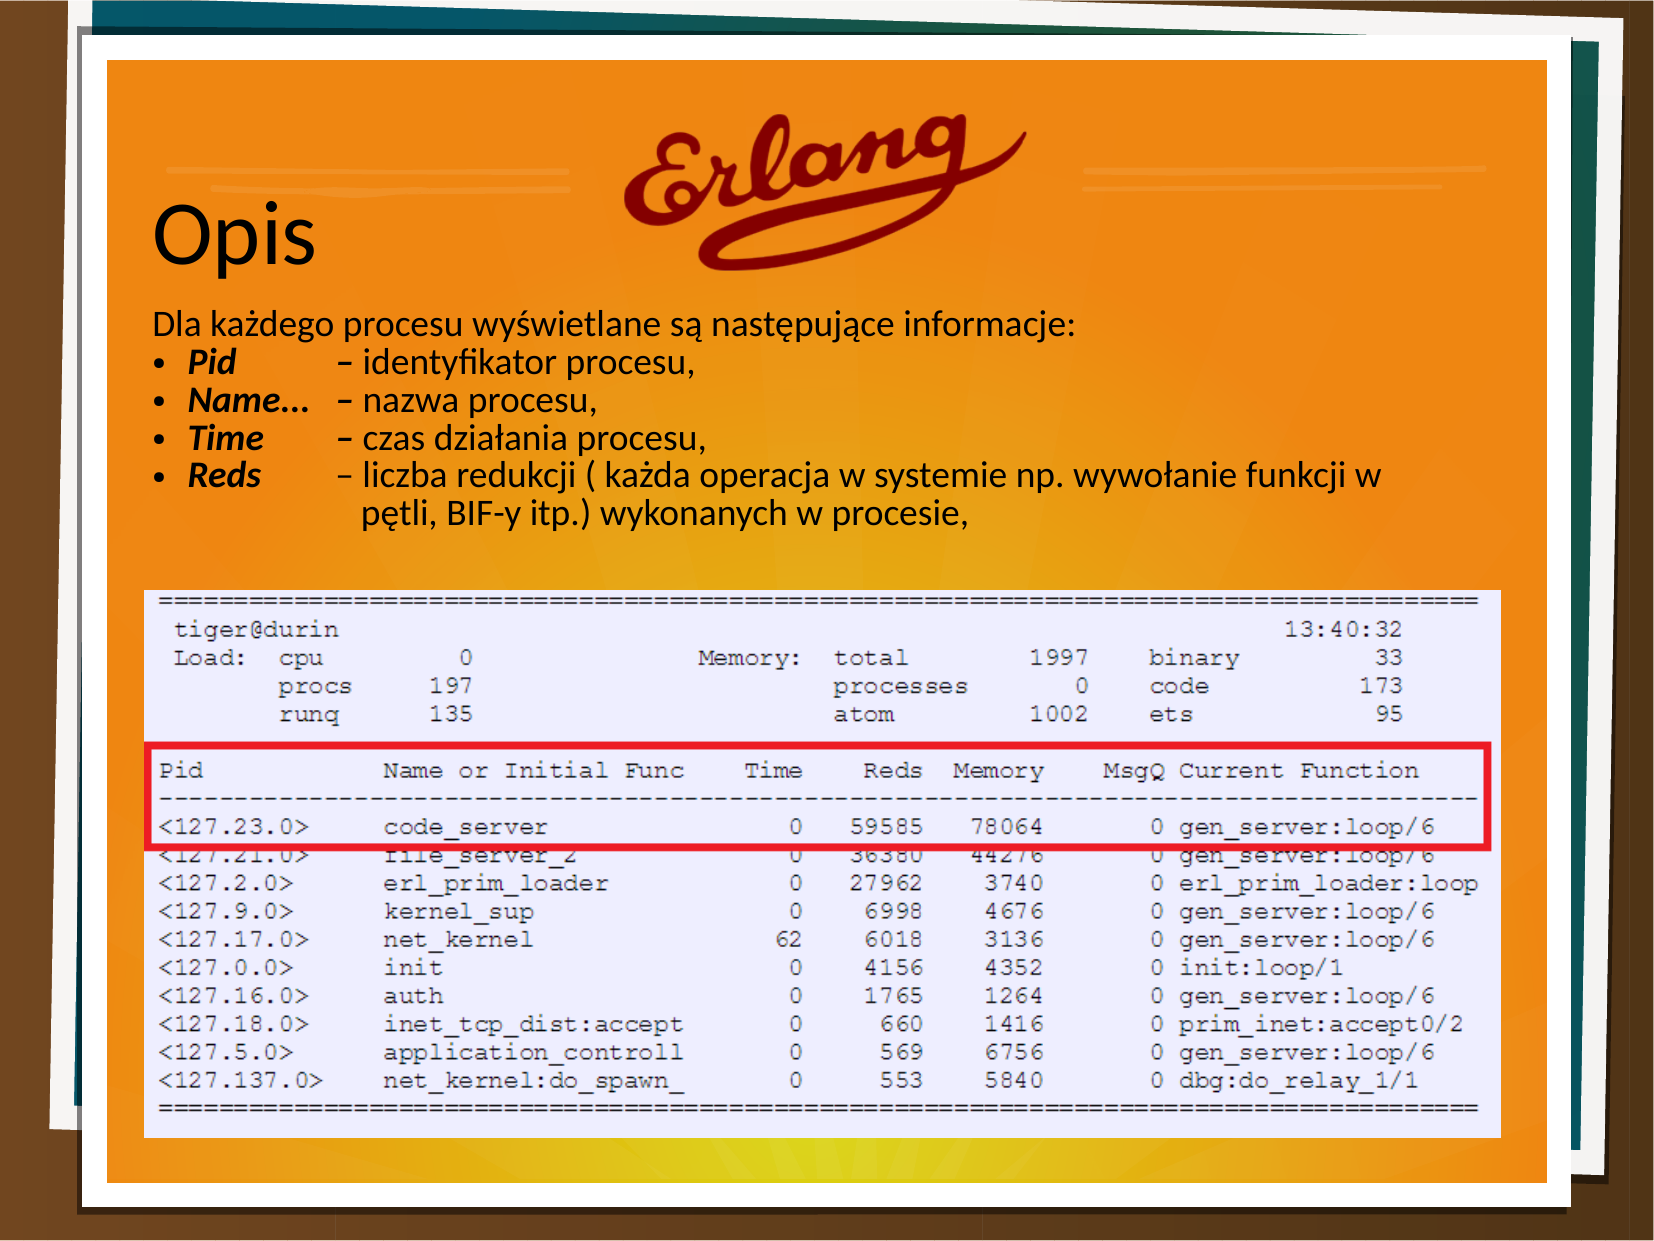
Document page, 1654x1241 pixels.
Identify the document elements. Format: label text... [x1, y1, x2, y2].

picture [144, 590, 1501, 1138]
picture [623, 113, 1028, 272]
text_box Dla każdego procesu wyświetlane są następujące informacje: Pid – identyfikator procesu, Name... – nazwa procesu, Time – czas działania procesu, Reds – liczba redukcji ( każda operacja w systemie np. wywołanie funkcji w pętli, BIF-y itp.) wykonanych w procesie, [137, 301, 1484, 591]
text_box Opis [137, 188, 378, 301]
